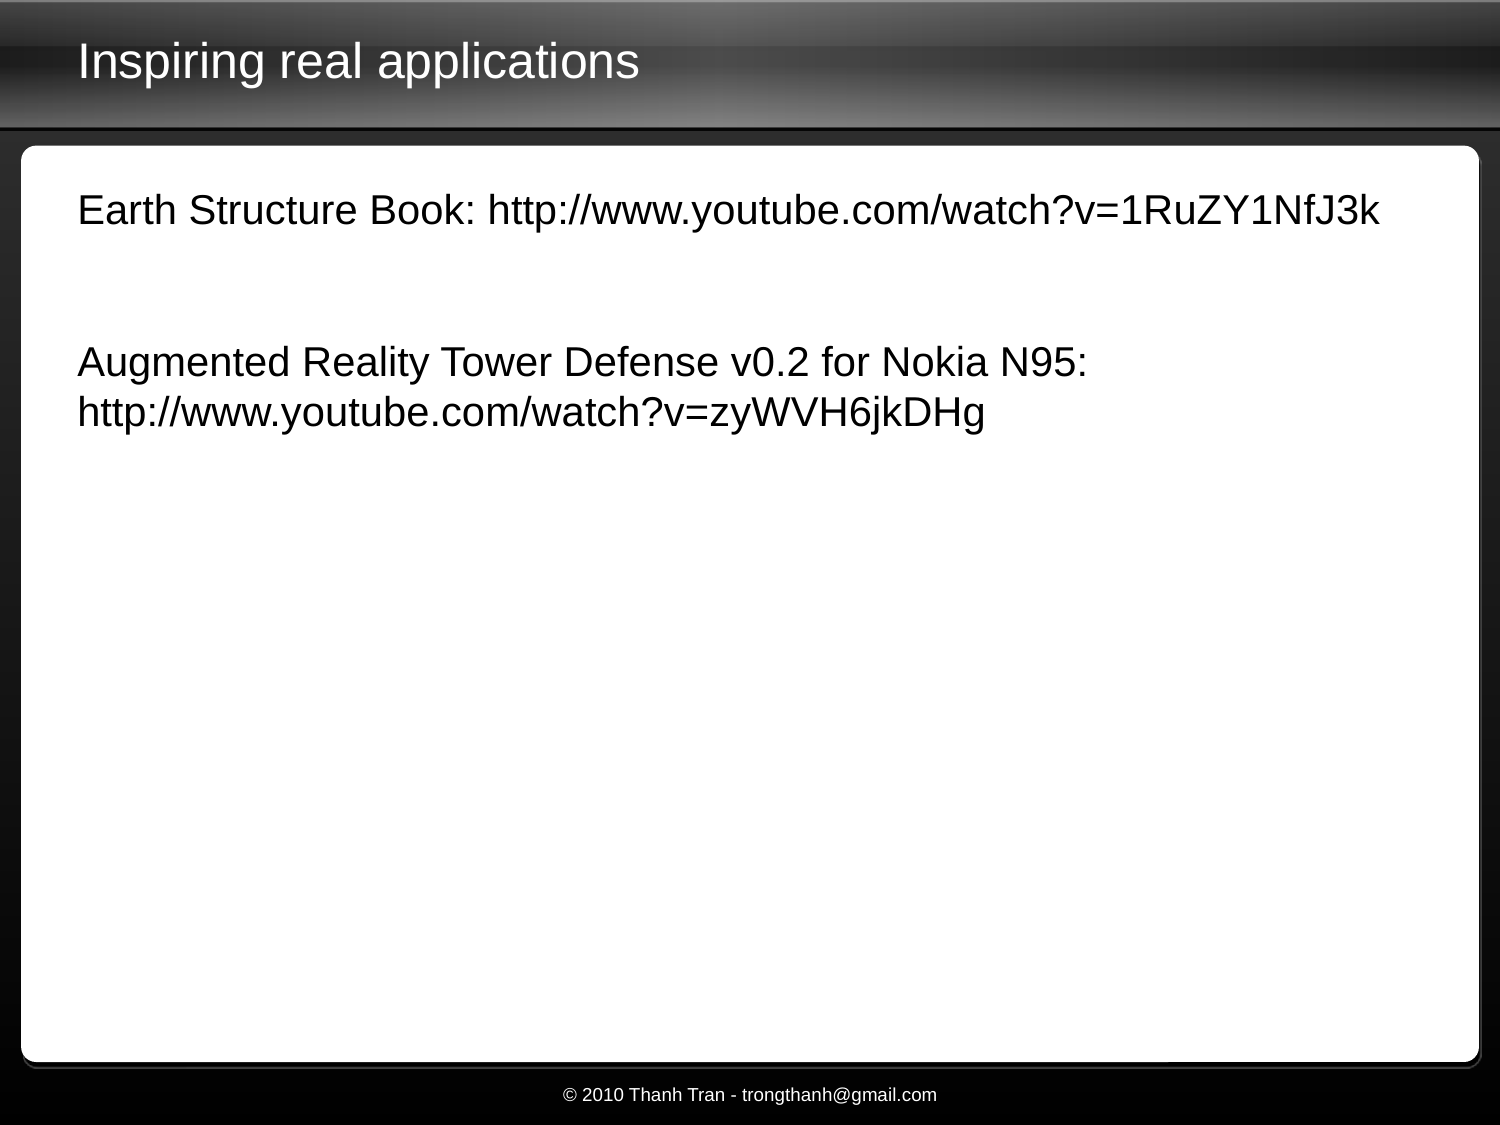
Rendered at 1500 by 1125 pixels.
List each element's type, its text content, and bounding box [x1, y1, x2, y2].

picture [0, 0, 1500, 131]
list Earth Structure Book: http://www.youtube.com/watch?v=1RuZY1NfJ3k Augmented Reality Tower Defense v0.2 for Nokia N95: http://www.youtube.com/watch?v=zyWVH6jkDHg [62, 174, 1438, 1038]
title Inspiring real applications [62, 12, 1438, 113]
